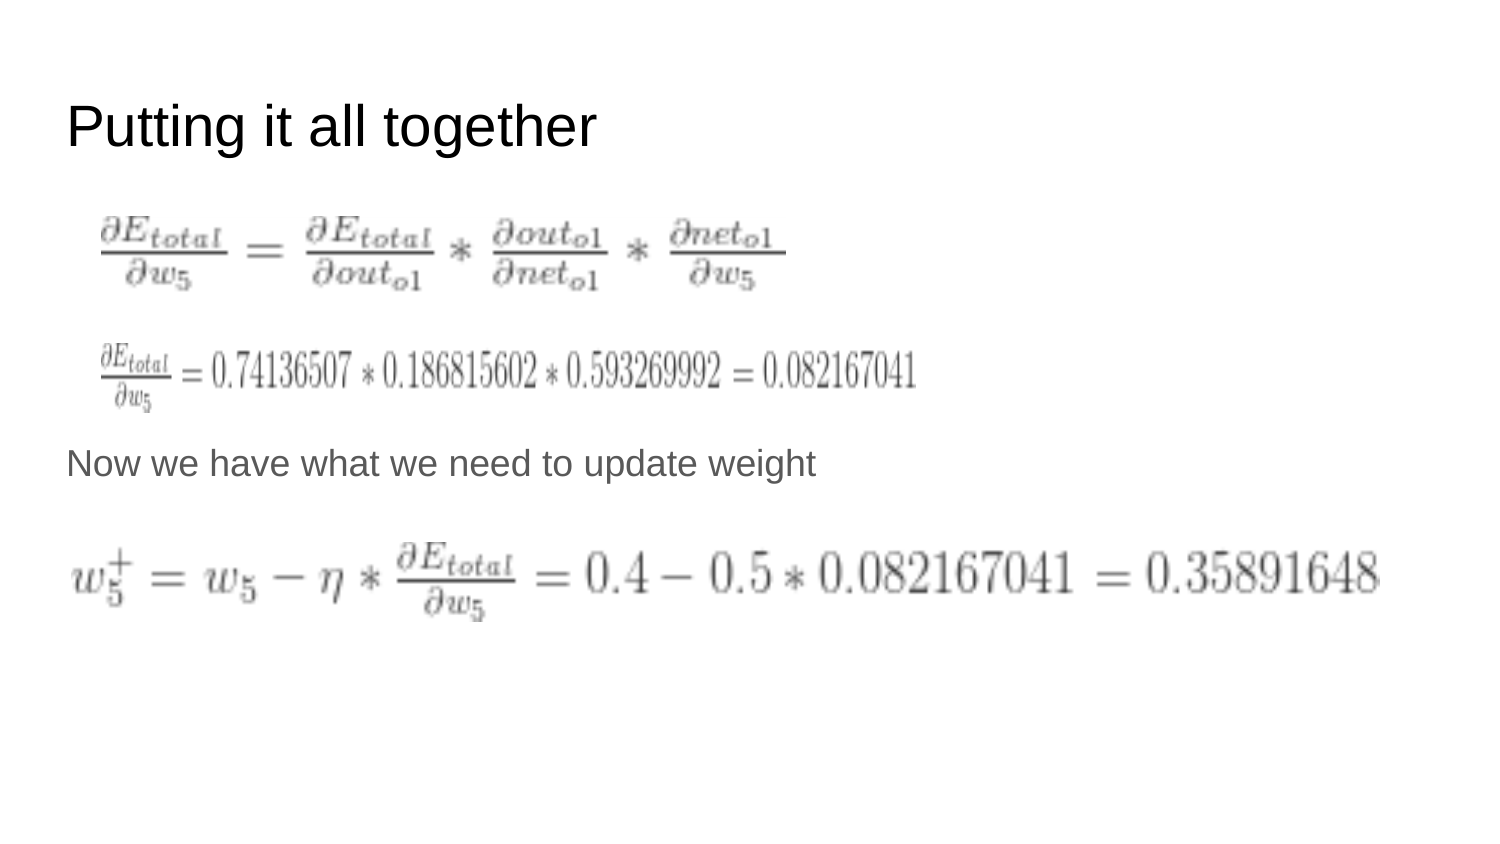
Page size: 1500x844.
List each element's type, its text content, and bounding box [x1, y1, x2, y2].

picture [71, 542, 1380, 622]
title Putting it all together [51, 72, 1449, 167]
picture [101, 216, 786, 295]
list Now we have what we need to update weight [51, 189, 1449, 750]
picture [101, 343, 916, 413]
